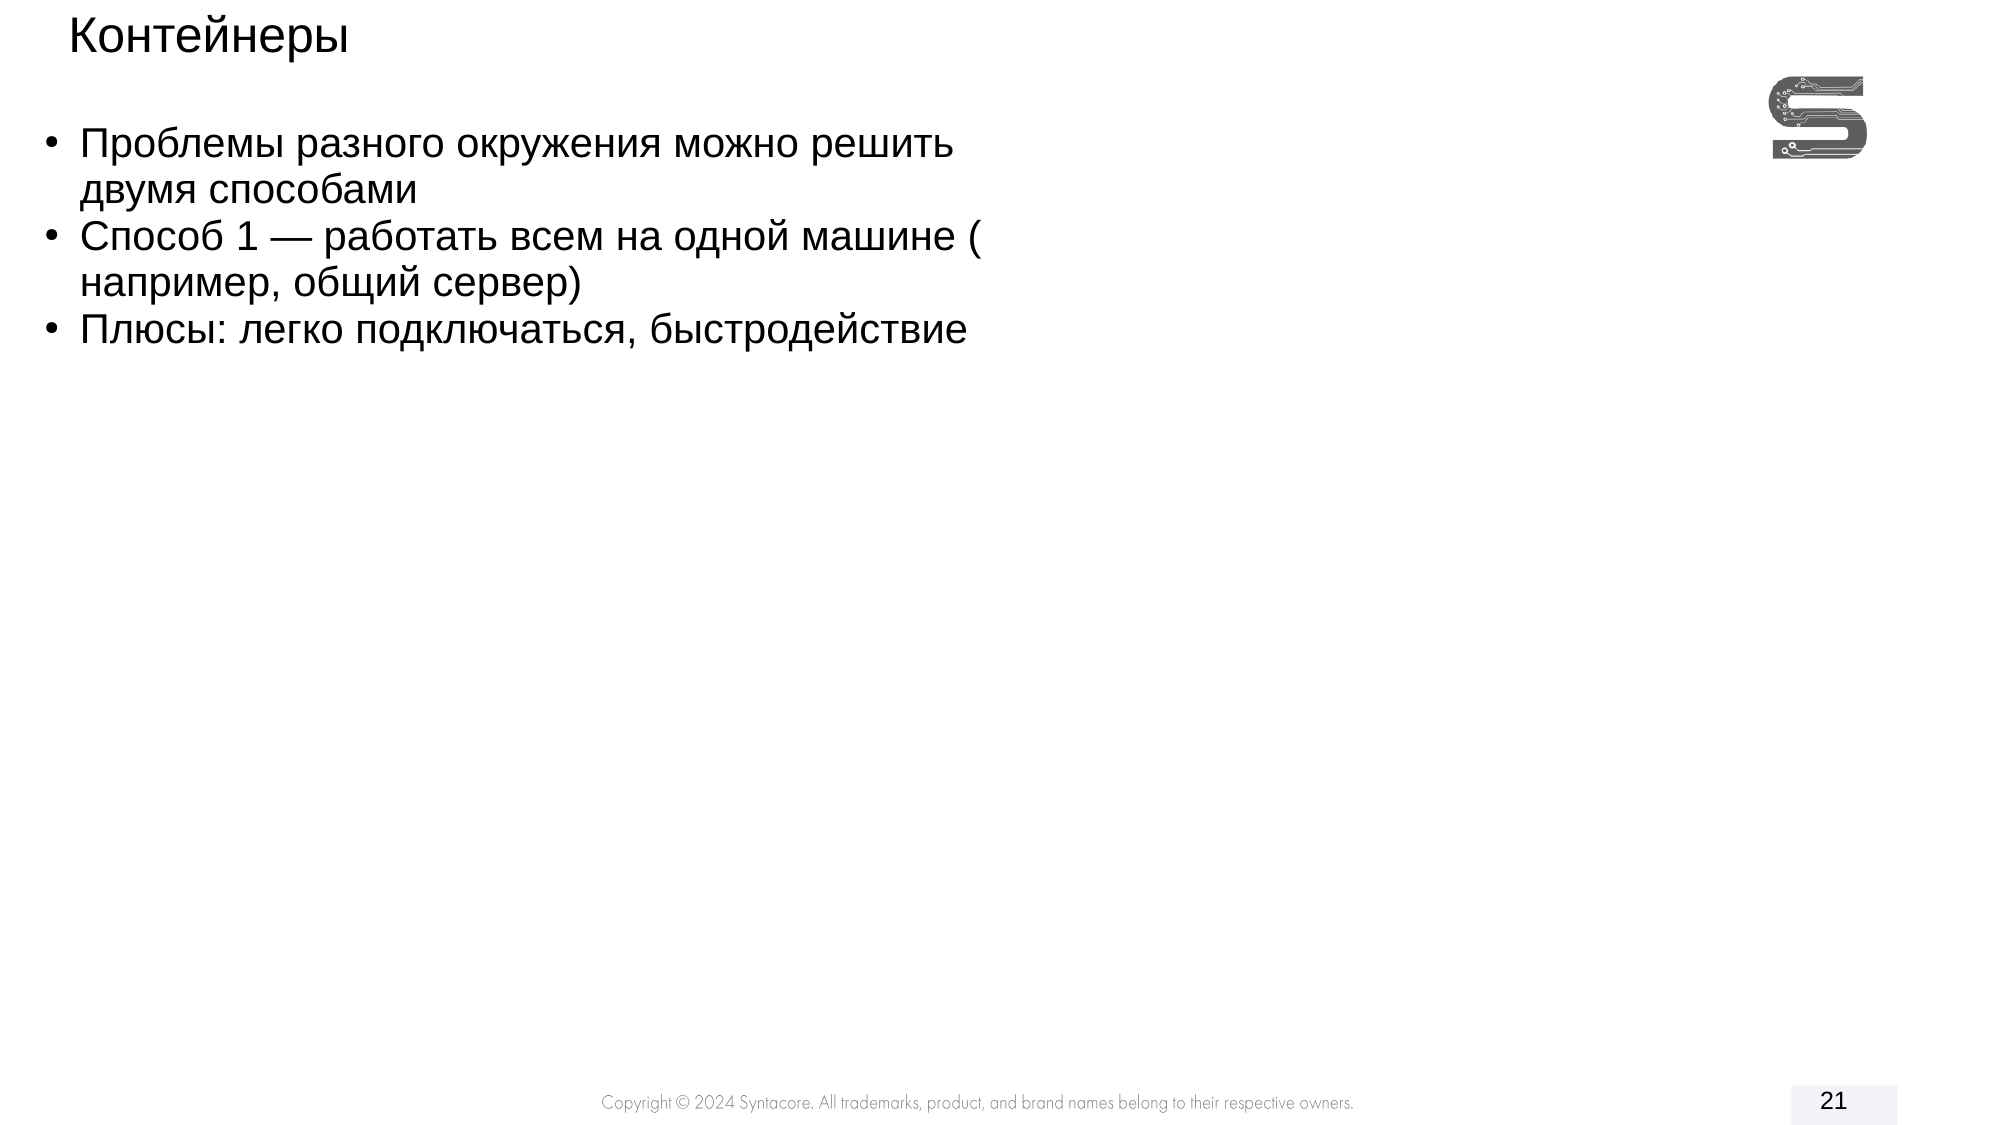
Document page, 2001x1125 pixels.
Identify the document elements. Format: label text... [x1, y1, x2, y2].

text_box <number> [1805, 1079, 1949, 1123]
picture [601, 1089, 1361, 1114]
picture [1768, 76, 1867, 160]
text_box Контейнеры [0, 0, 768, 71]
text_box Проблемы разного окружения можно решить двумя способами Способ 1 — работать всем на одной машине ( например, общий сервер) Плюсы: легко подключаться, быстродействие [29, 112, 999, 562]
